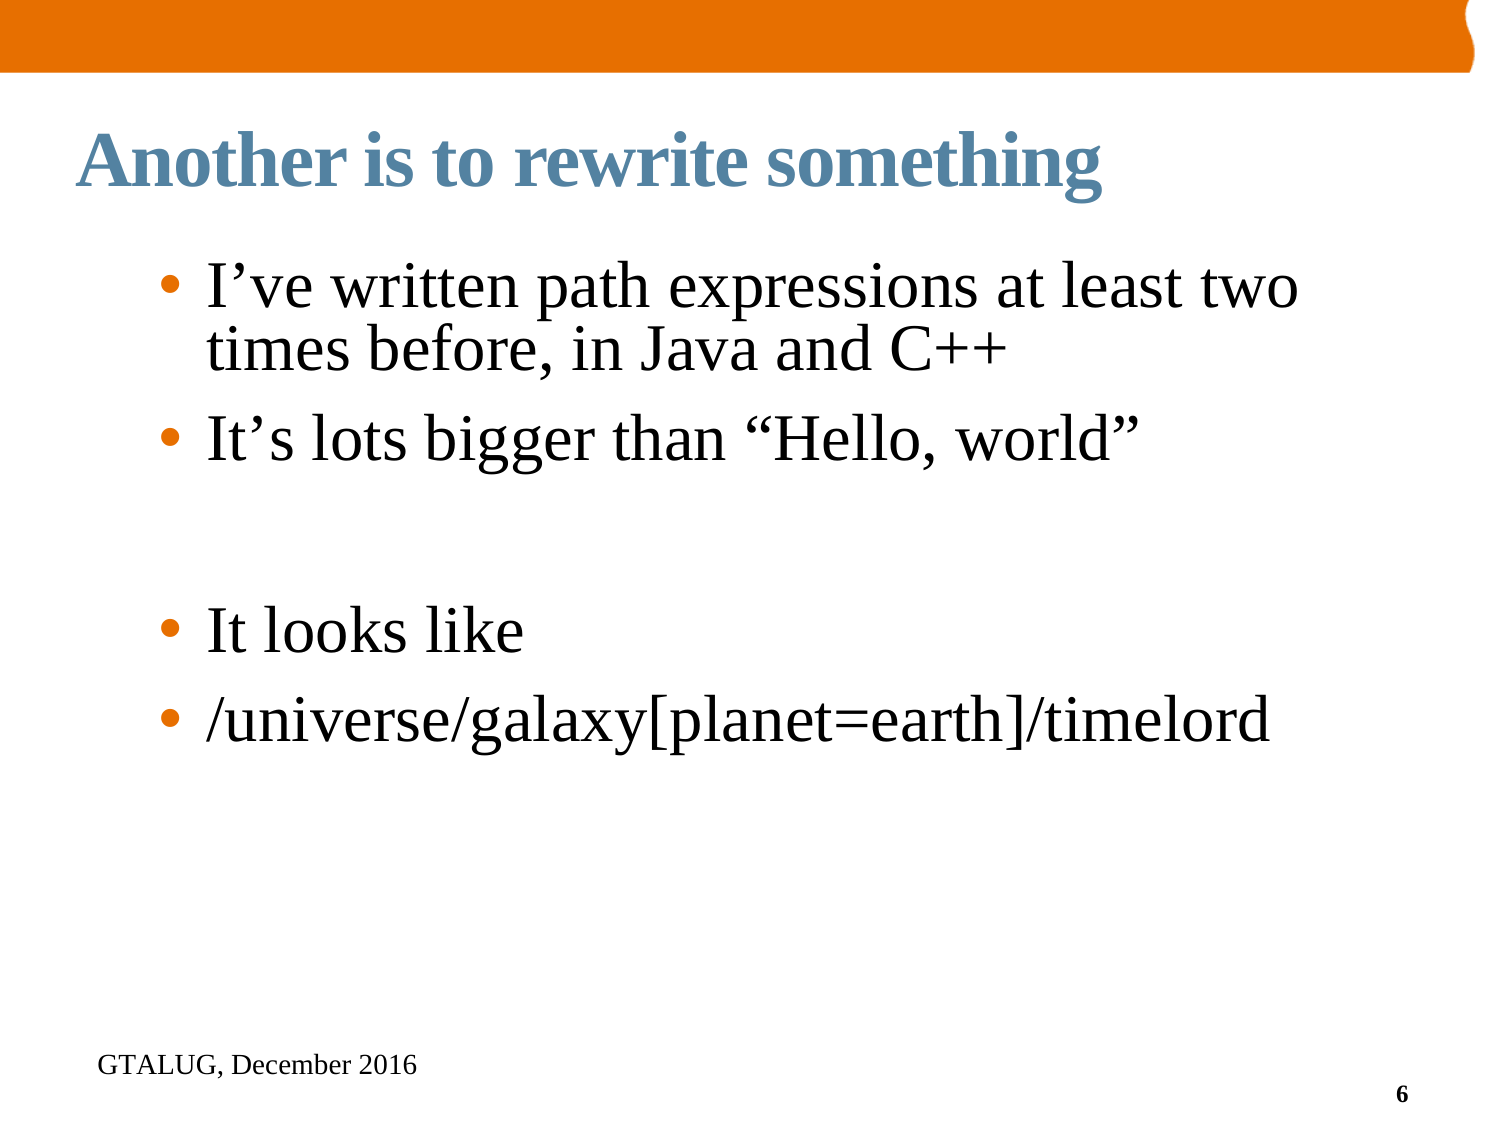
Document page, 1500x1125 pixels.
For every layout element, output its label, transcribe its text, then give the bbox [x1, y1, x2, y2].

list I’ve written path expressions at least two times before, in Java and C++ It’s lots bigger than “Hello, world” It looks like /universe/galaxy[planet=earth]/timelord [64, 257, 1402, 1017]
title Another is to rewrite something [75, 122, 1438, 228]
picture [0, 0, 1500, 75]
